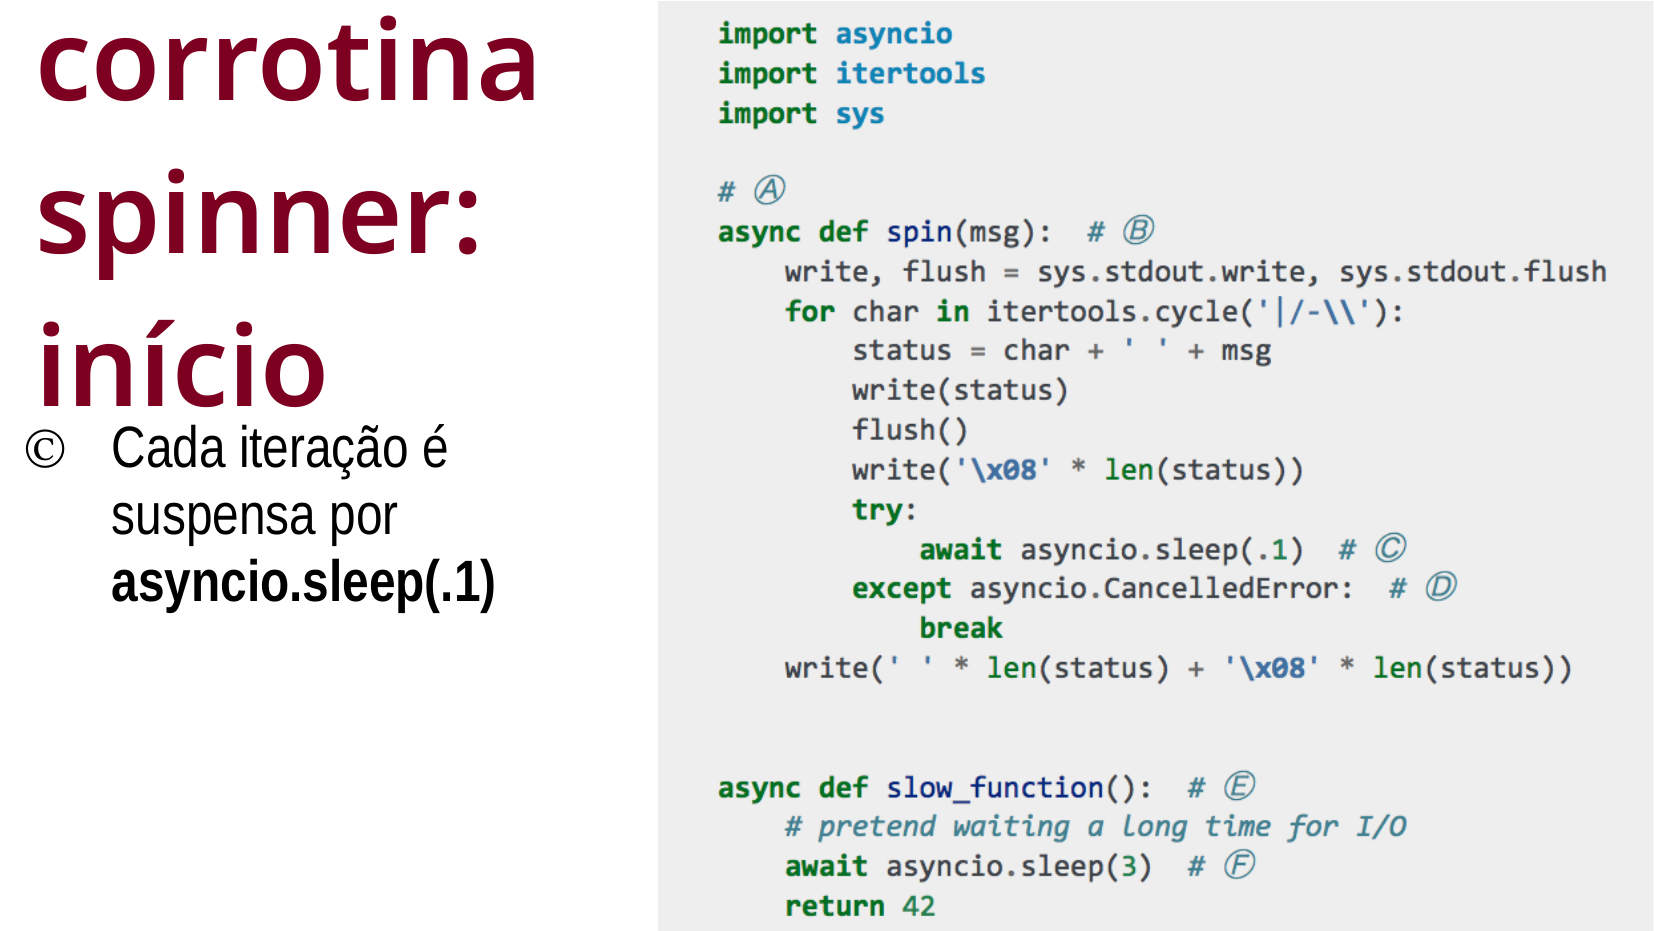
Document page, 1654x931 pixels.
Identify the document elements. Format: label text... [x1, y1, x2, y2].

title corrotina spinner: início [35, 41, 658, 379]
picture [658, 1, 1654, 931]
list Ⓒ Cada iteração é suspensa por asyncio.sleep(.1) [23, 413, 615, 756]
